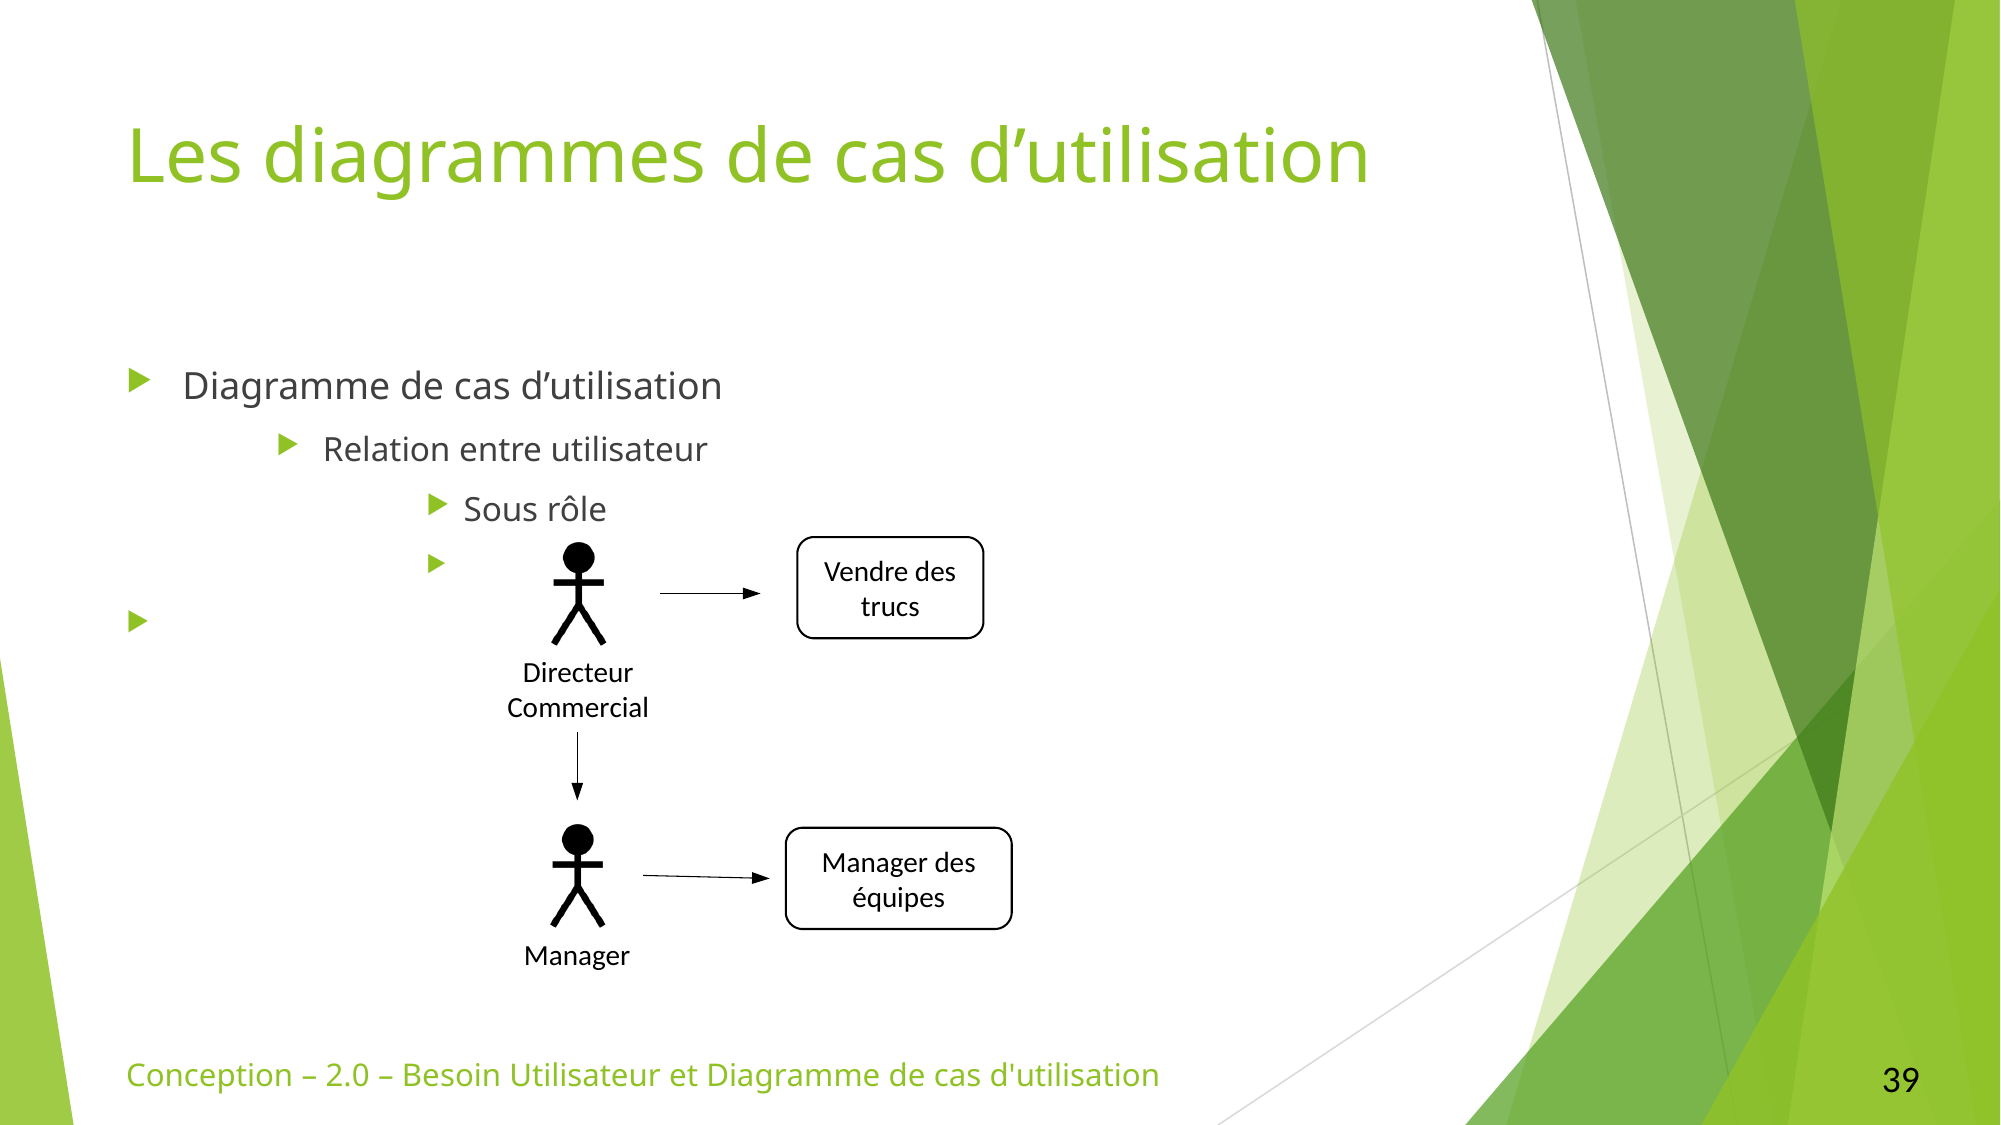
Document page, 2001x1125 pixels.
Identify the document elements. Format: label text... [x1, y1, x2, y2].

title Les diagrammes de cas d’utilisation [111, 99, 1522, 317]
text_box Vendre des trucs [797, 537, 984, 639]
text_box Manager [508, 928, 648, 980]
list Diagramme de cas d’utilisation Relation entre utilisateur Sous rôle [111, 354, 1522, 563]
picture [525, 540, 632, 646]
text_box Directeur Commercial [491, 646, 666, 732]
text_box [1866, 1047, 1979, 1108]
text_box Conception – 2.0 – Besoin Utilisateur et Diagramme de cas d'utilisation [111, 1047, 1210, 1109]
text_box Manager des équipes [785, 827, 1012, 929]
picture [524, 822, 631, 928]
